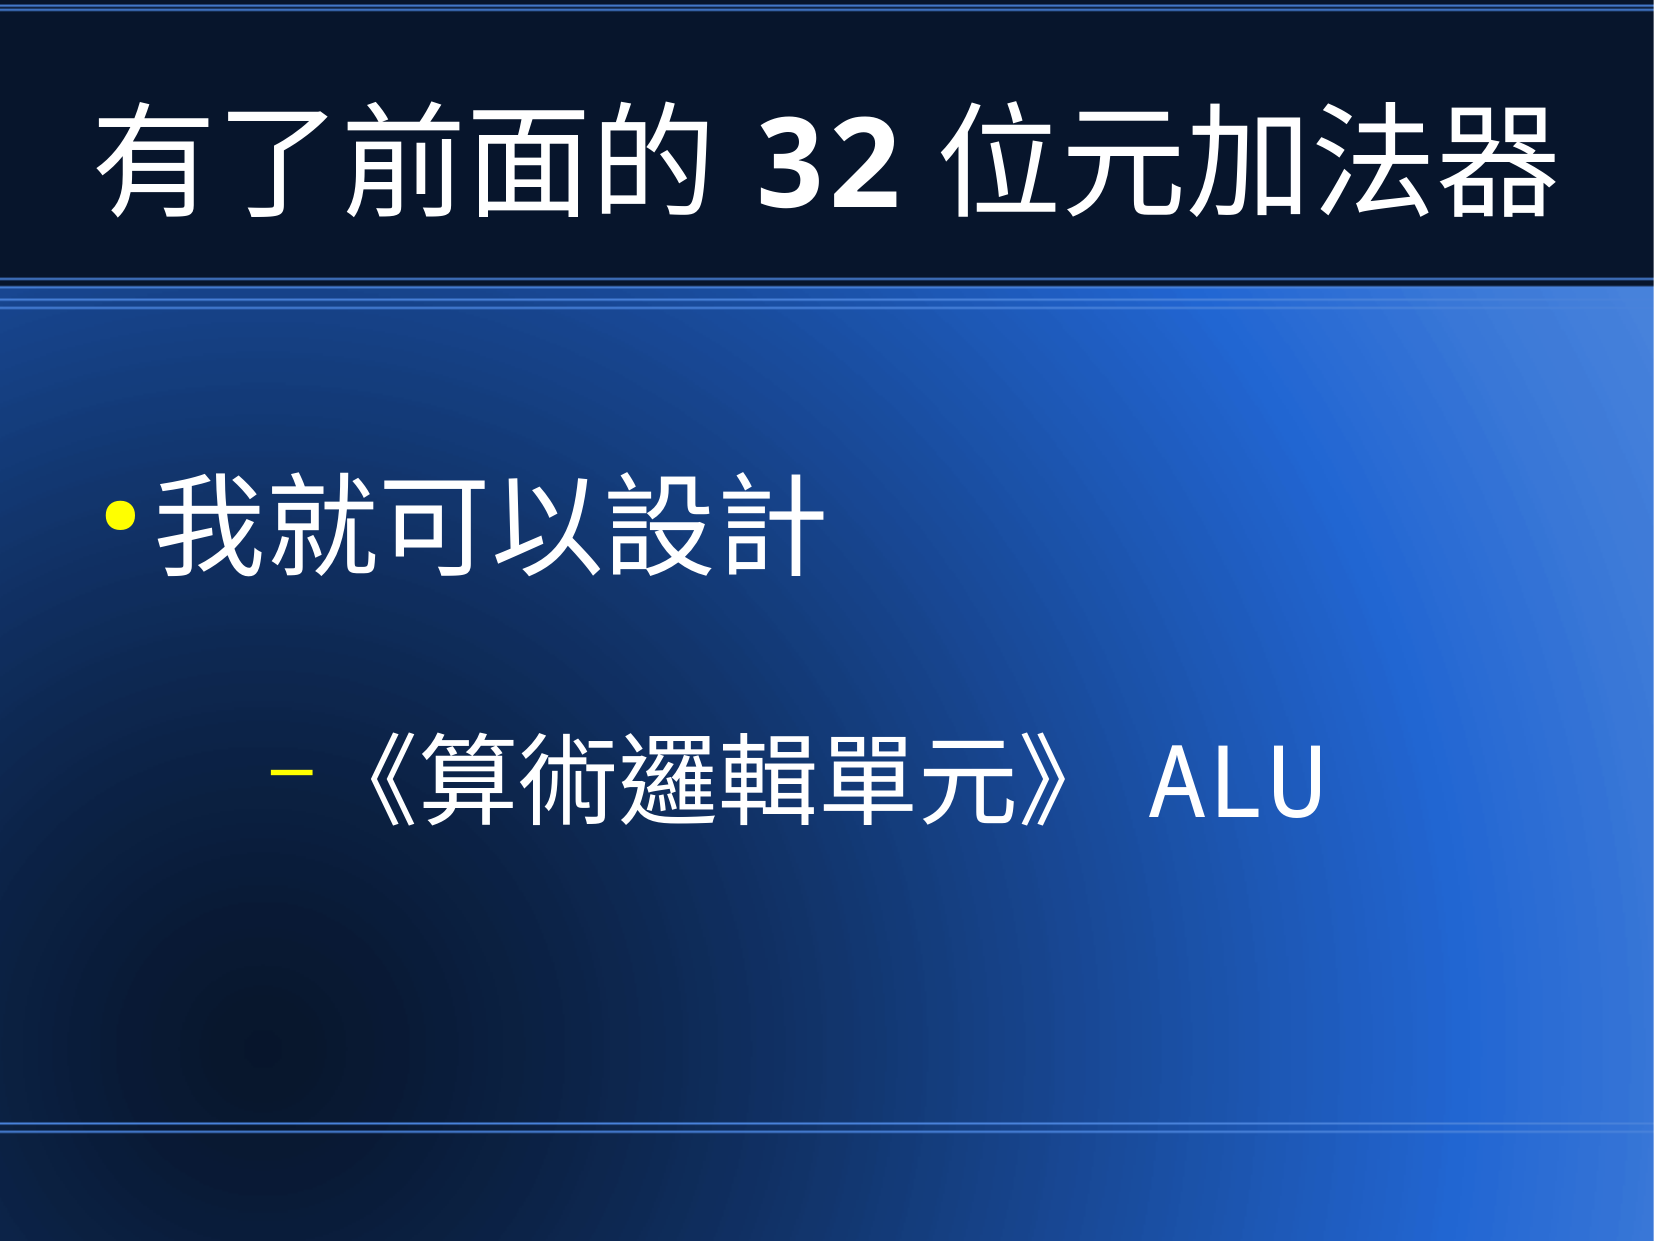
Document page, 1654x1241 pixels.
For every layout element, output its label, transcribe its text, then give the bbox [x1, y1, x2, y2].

list 我就可以設計 《算術邏輯單元》ALU [82, 355, 1571, 1241]
picture [0, 0, 1654, 1241]
title 有了前面的32位元加法器 [82, 49, 1571, 257]
